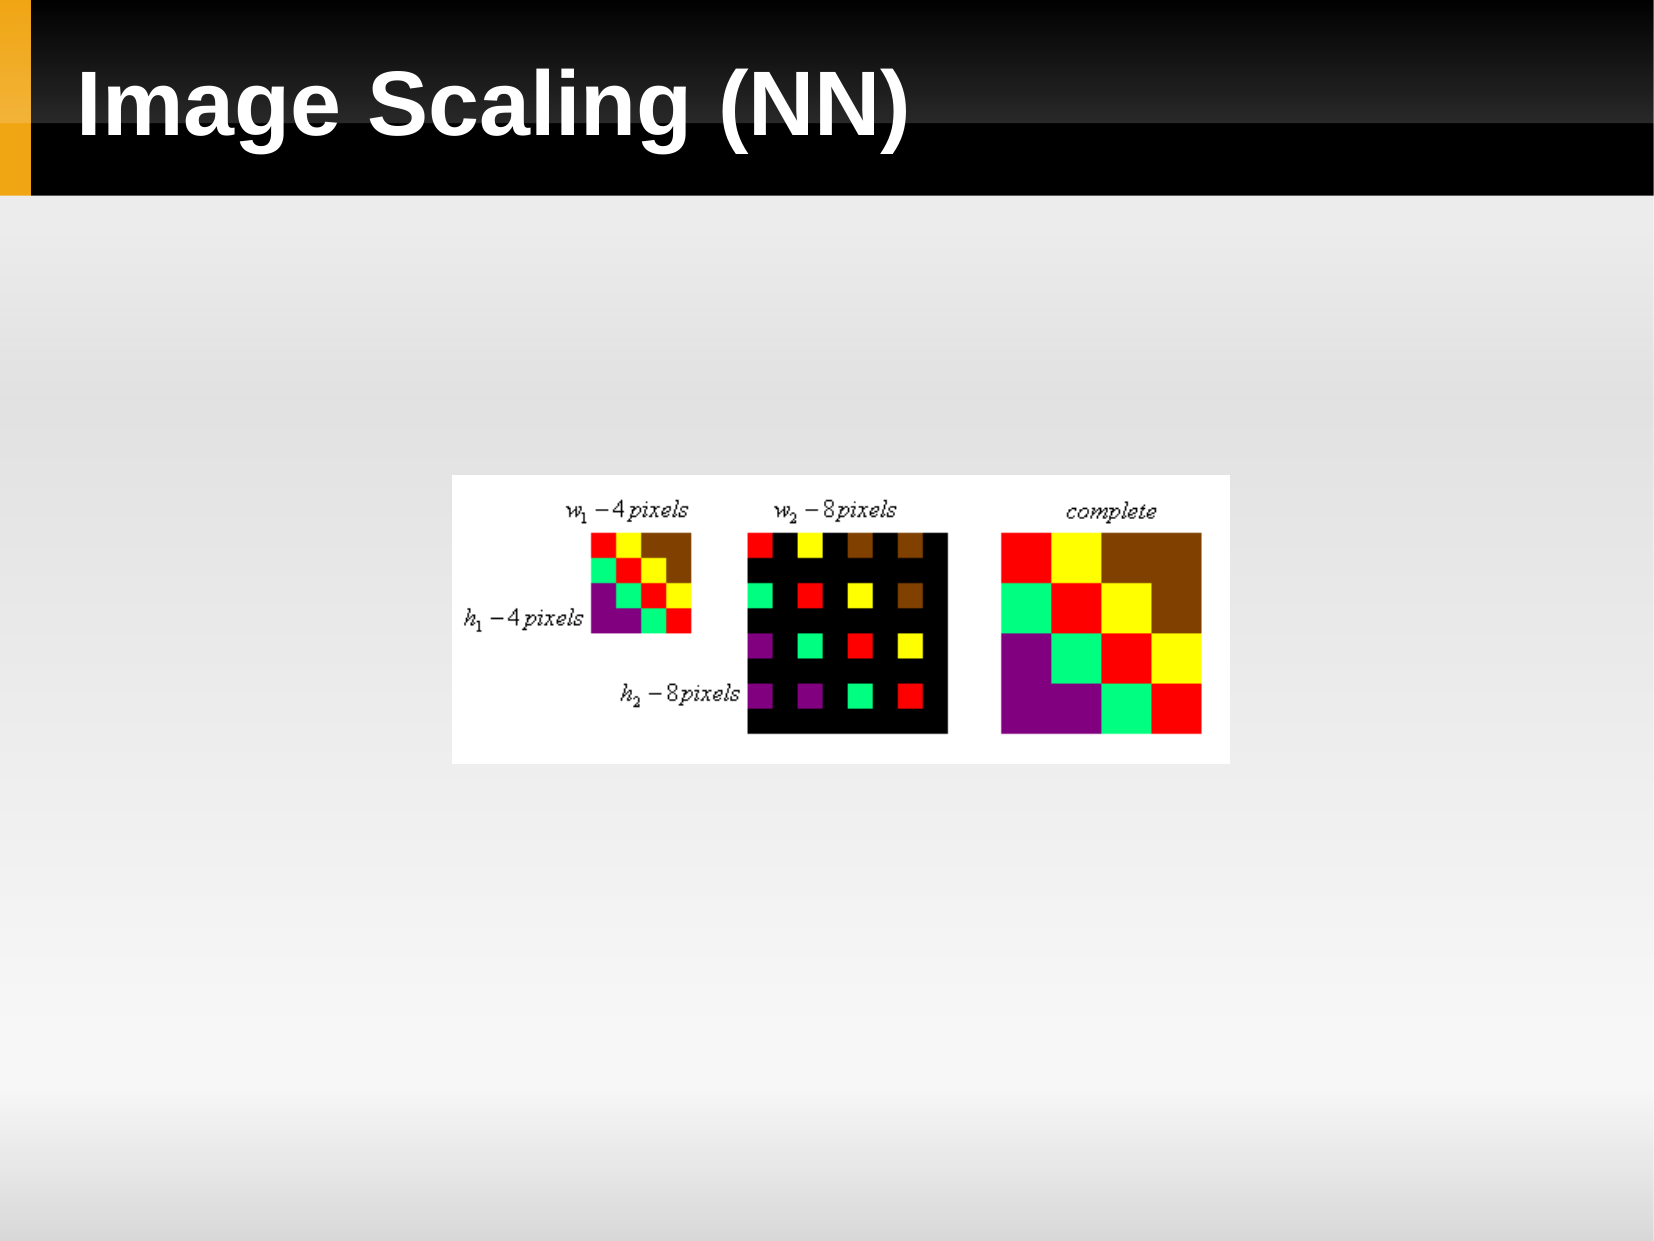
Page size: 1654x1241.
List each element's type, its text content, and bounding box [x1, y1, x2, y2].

title Image Scaling (NN) [76, 0, 1565, 208]
picture [0, 0, 1654, 1241]
